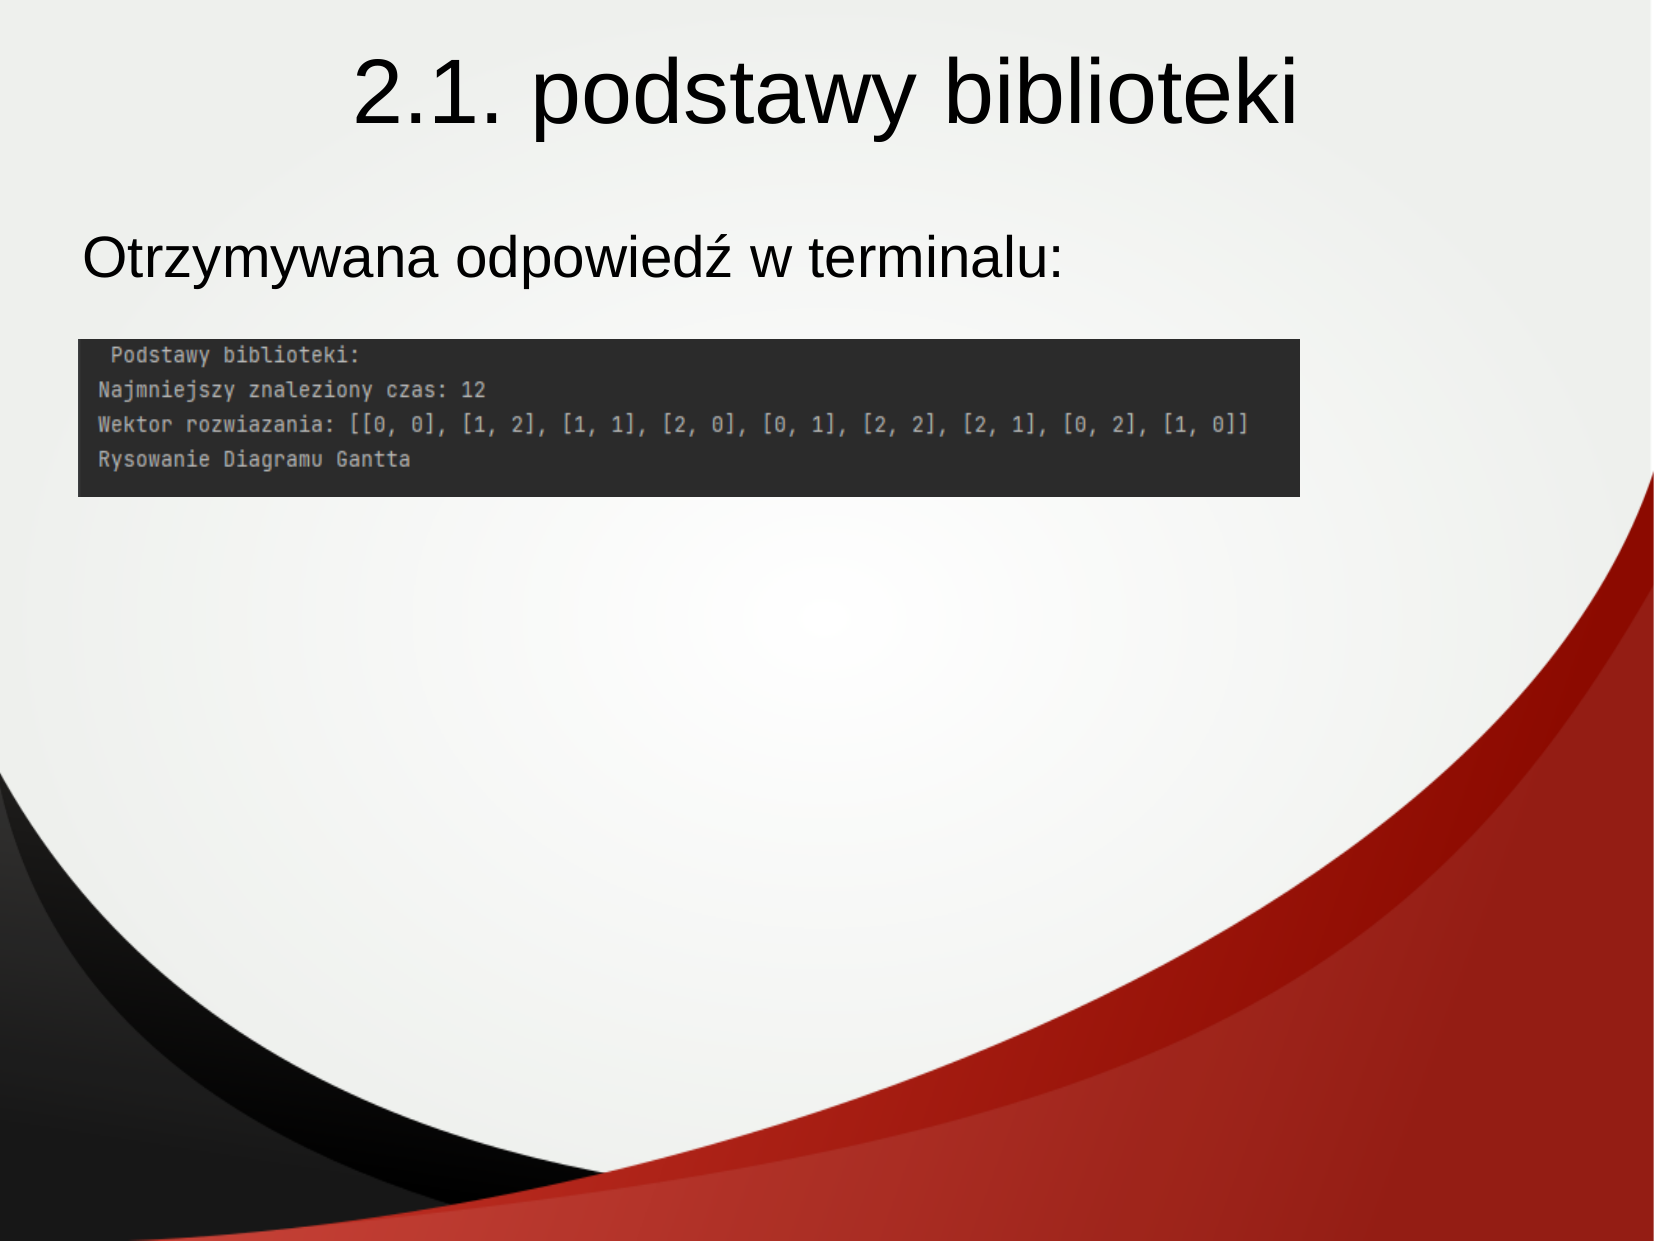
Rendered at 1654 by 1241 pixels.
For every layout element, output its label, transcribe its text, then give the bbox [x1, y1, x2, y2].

list Otrzymywana odpowiedź w terminalu: [82, 224, 1583, 886]
picture [0, 0, 1654, 1241]
title 2.1. podstawy biblioteki [82, 0, 1571, 196]
